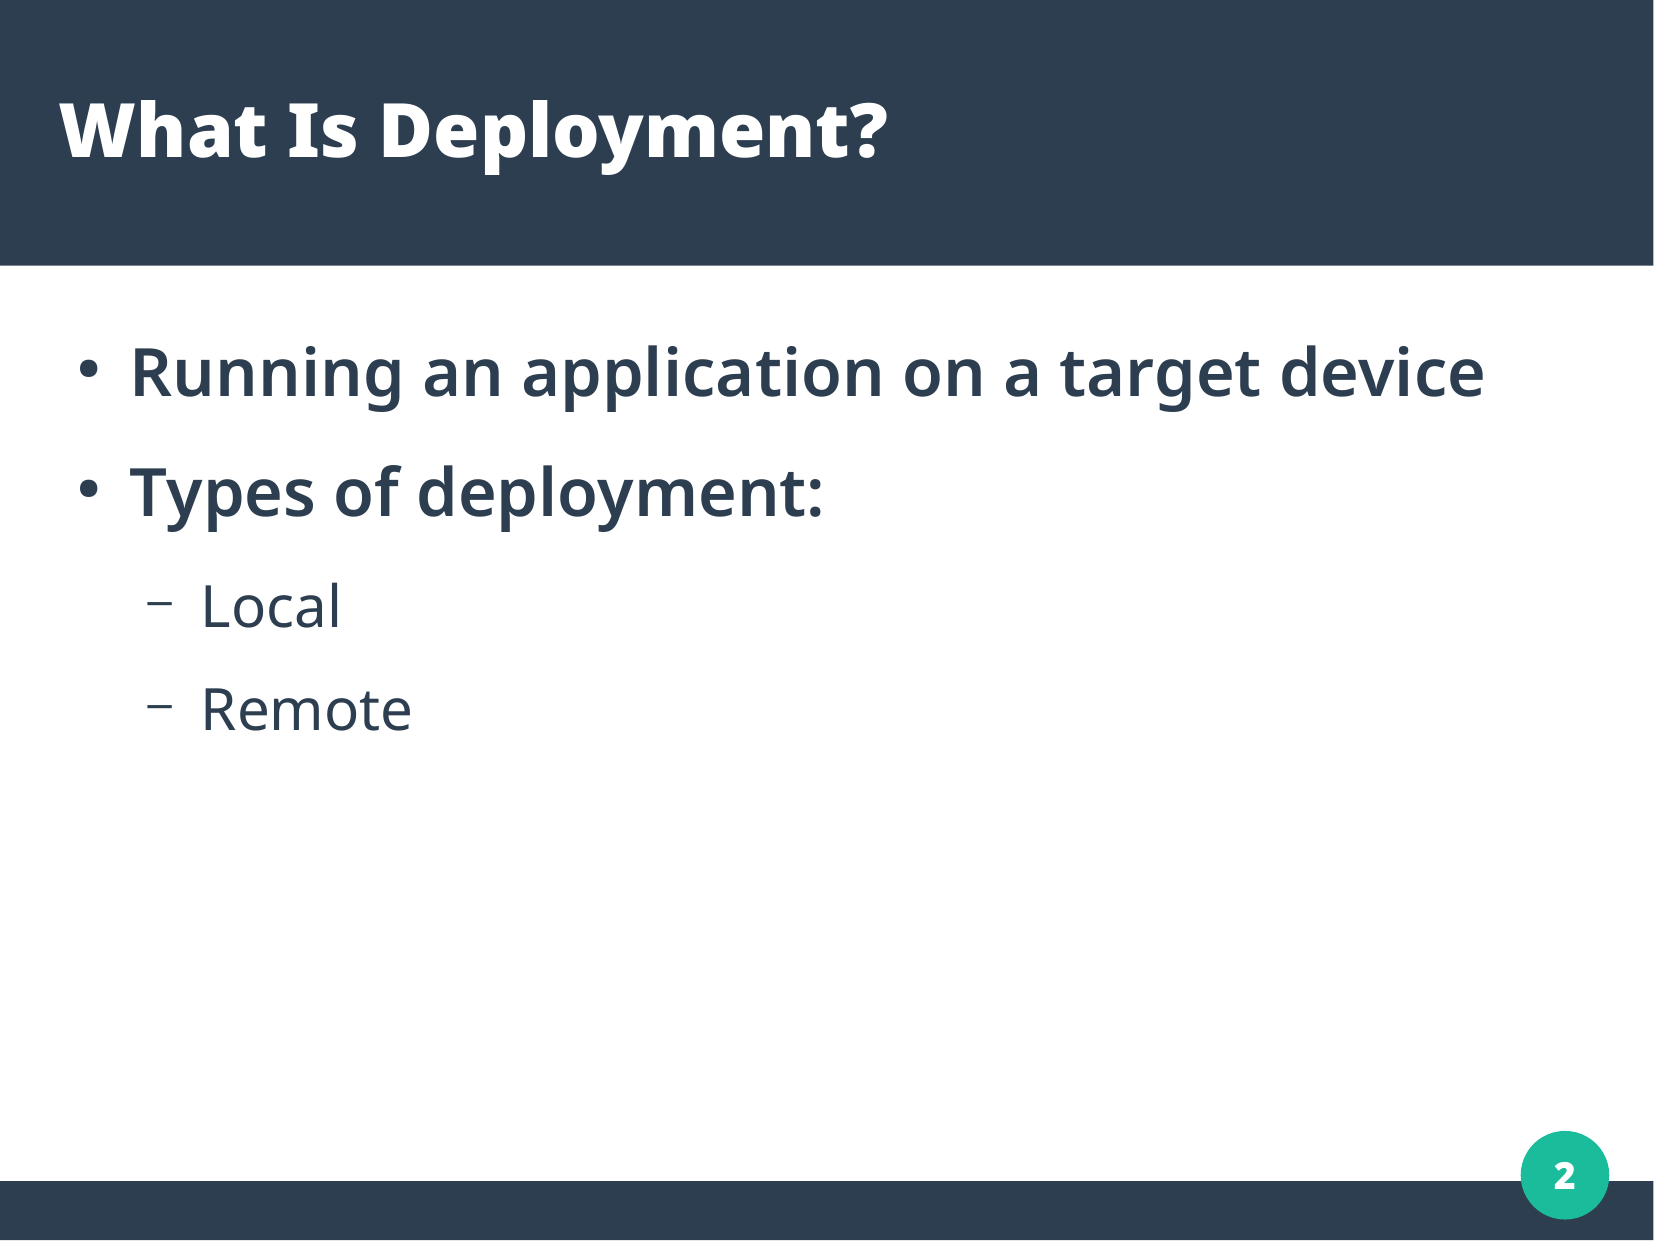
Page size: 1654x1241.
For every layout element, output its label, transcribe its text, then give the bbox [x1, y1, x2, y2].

list Running an application on a target device Types of deployment: Local Remote [59, 324, 1595, 1152]
title What Is Deployment? [59, 49, 1595, 207]
